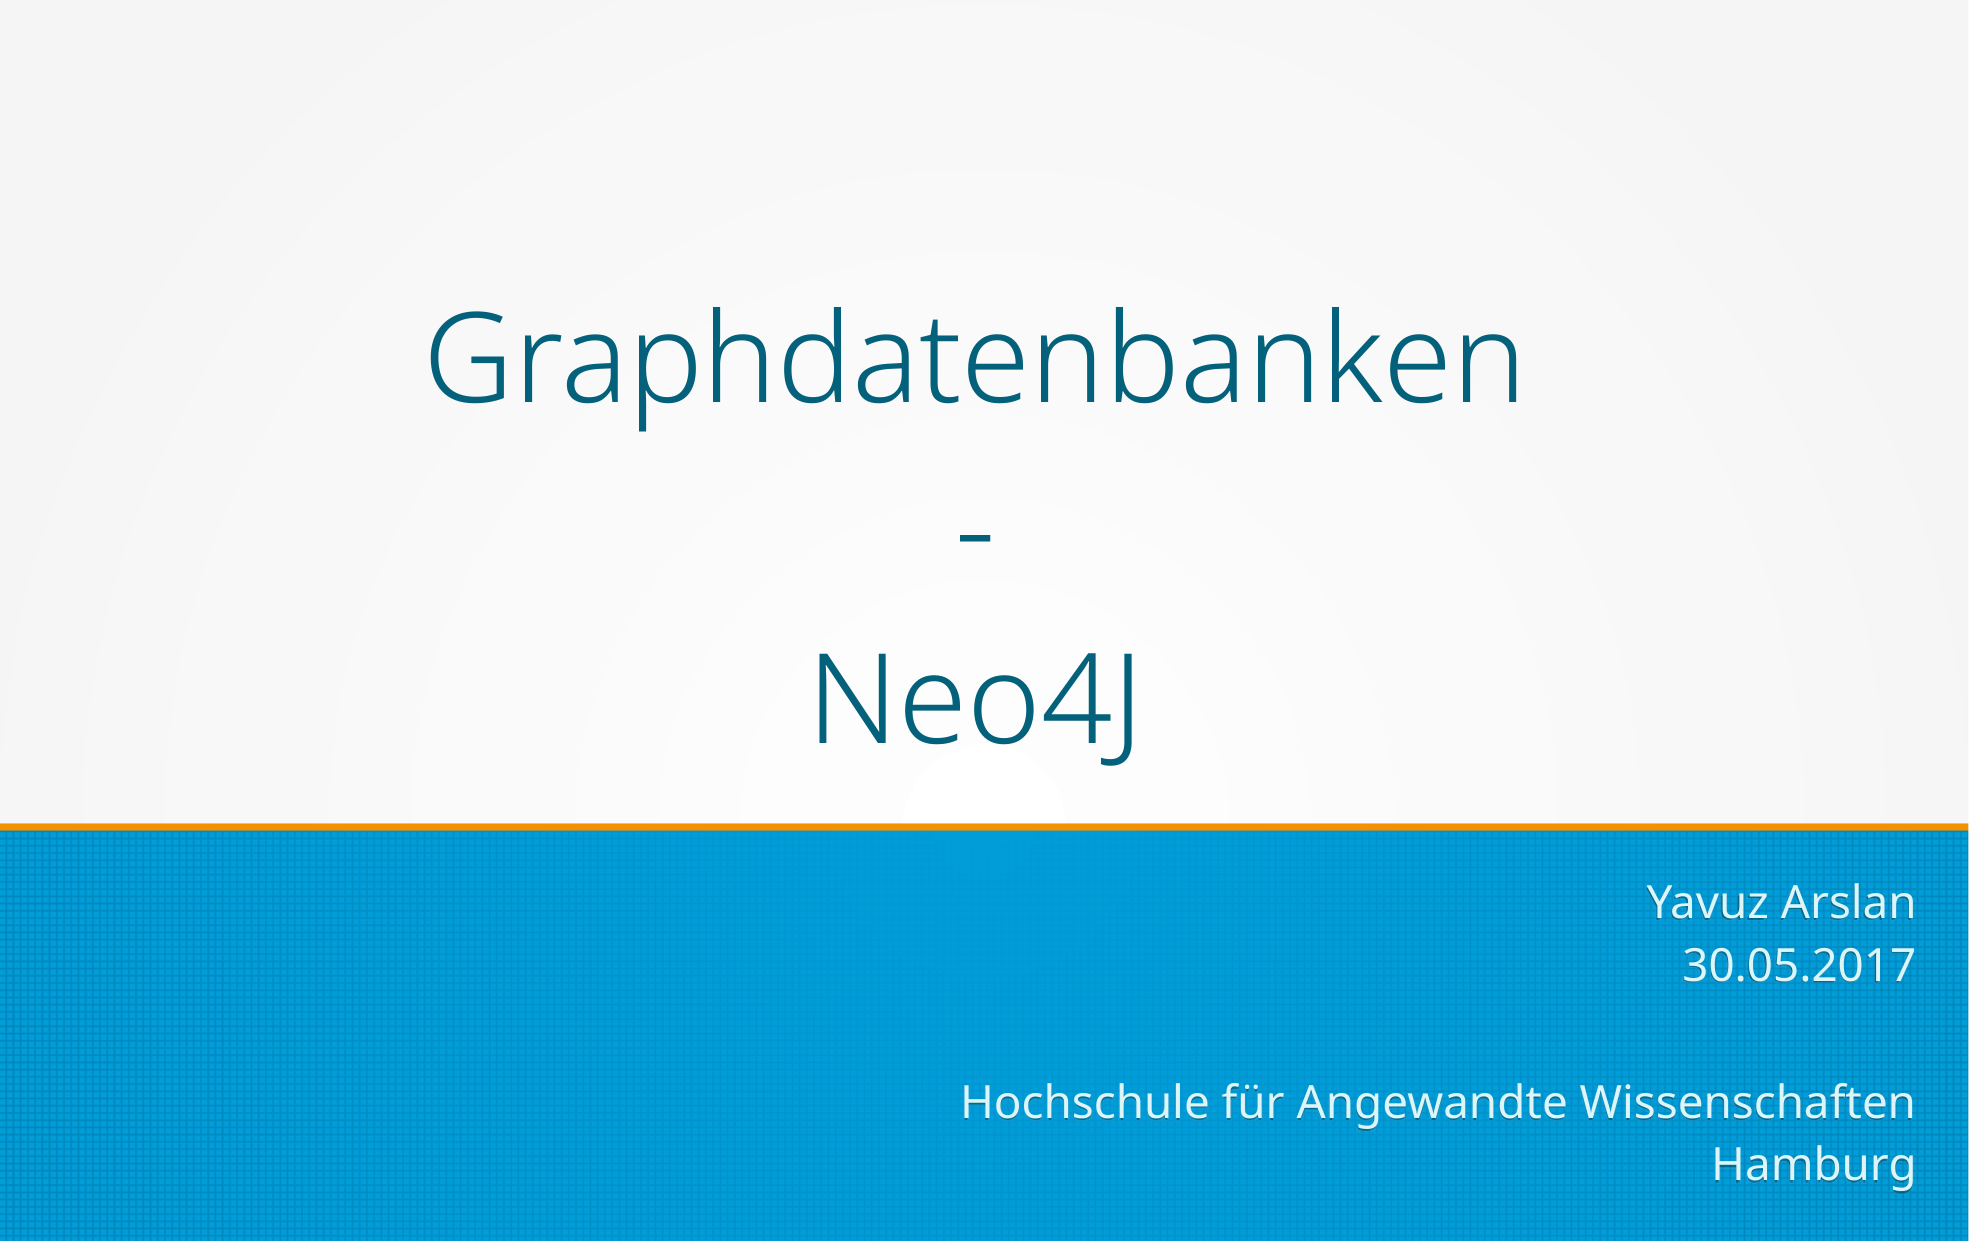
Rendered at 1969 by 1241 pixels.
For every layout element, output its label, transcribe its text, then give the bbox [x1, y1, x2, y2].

subtitle Yavuz Arslan 30.05.2017 Hochschule für Angewandte Wissenschaften Hamburg [960, 870, 1969, 1241]
title Graphdatenbanken - Neo4J [90, 49, 1862, 781]
picture [0, 0, 1969, 830]
